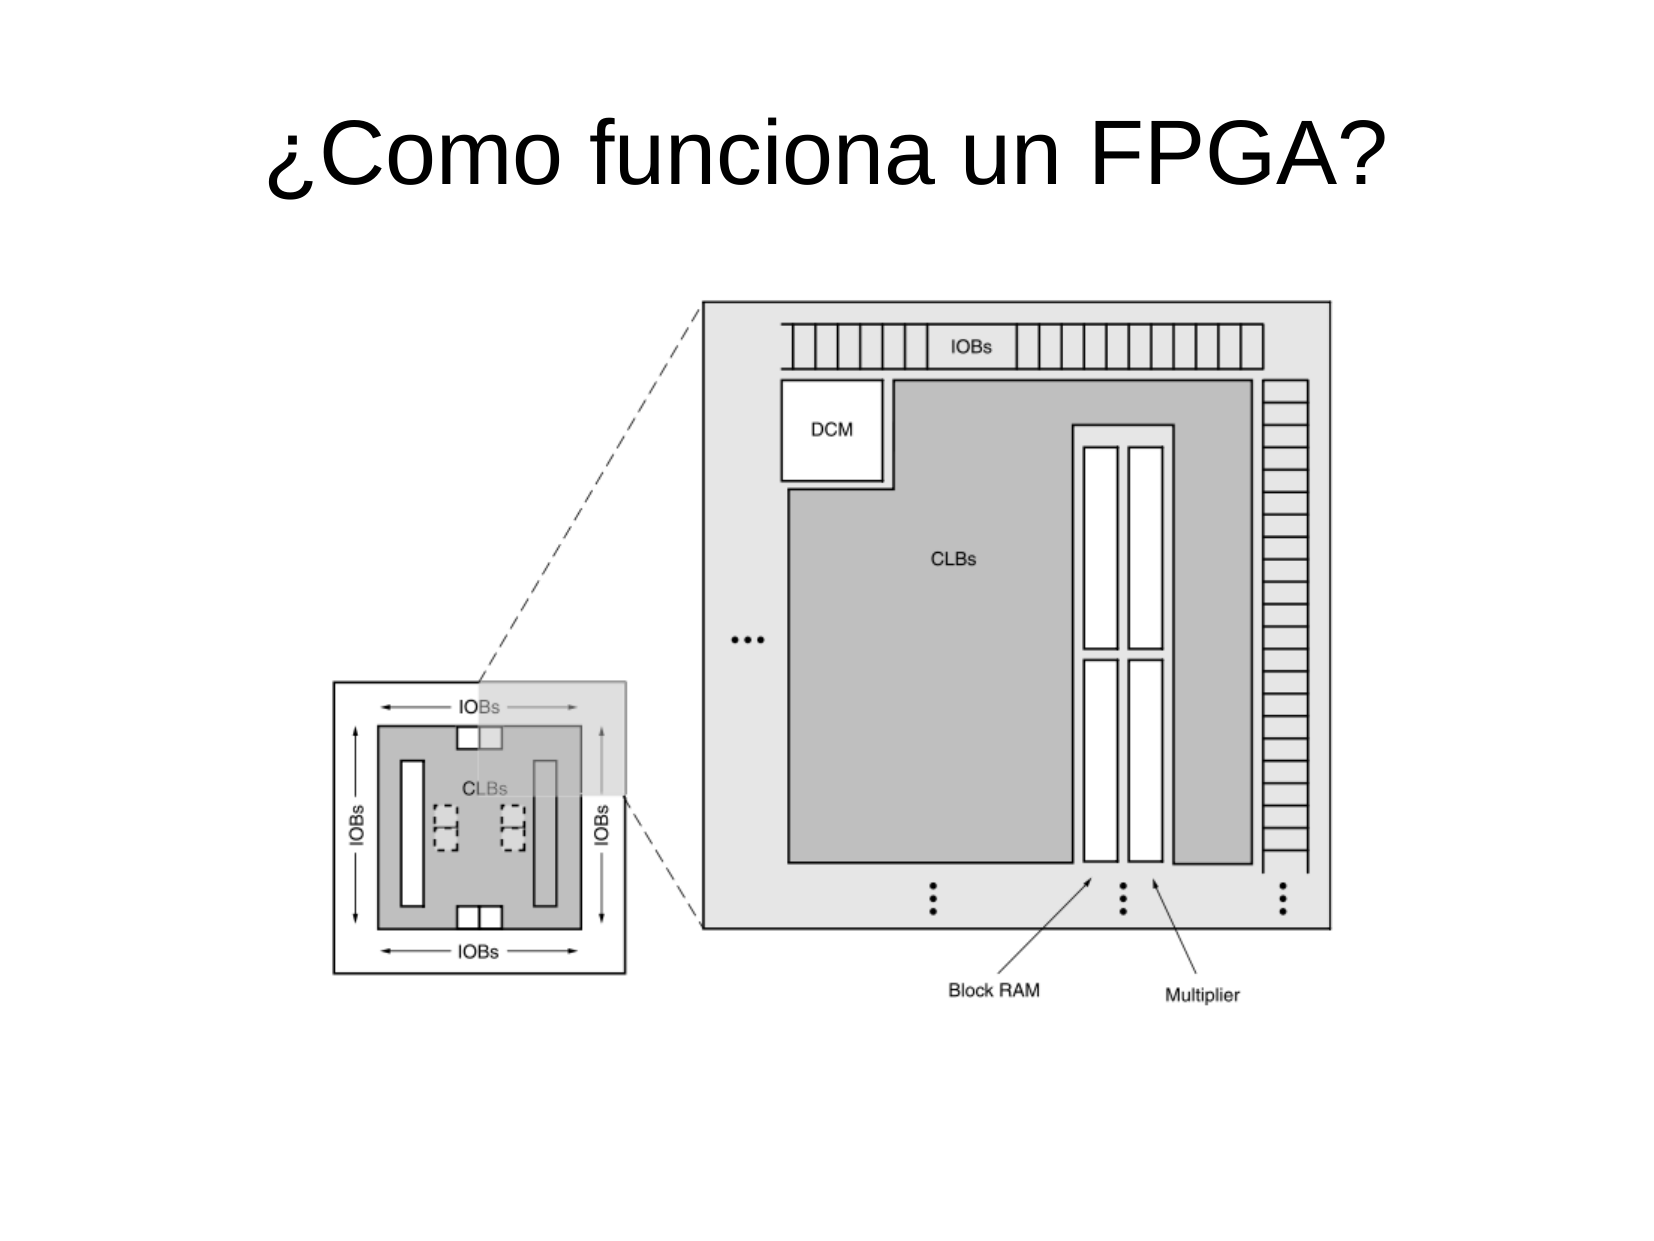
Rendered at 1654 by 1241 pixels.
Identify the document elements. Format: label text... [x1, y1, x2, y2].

picture [313, 290, 1340, 1010]
title ¿Como funciona un FPGA? [82, 49, 1571, 257]
